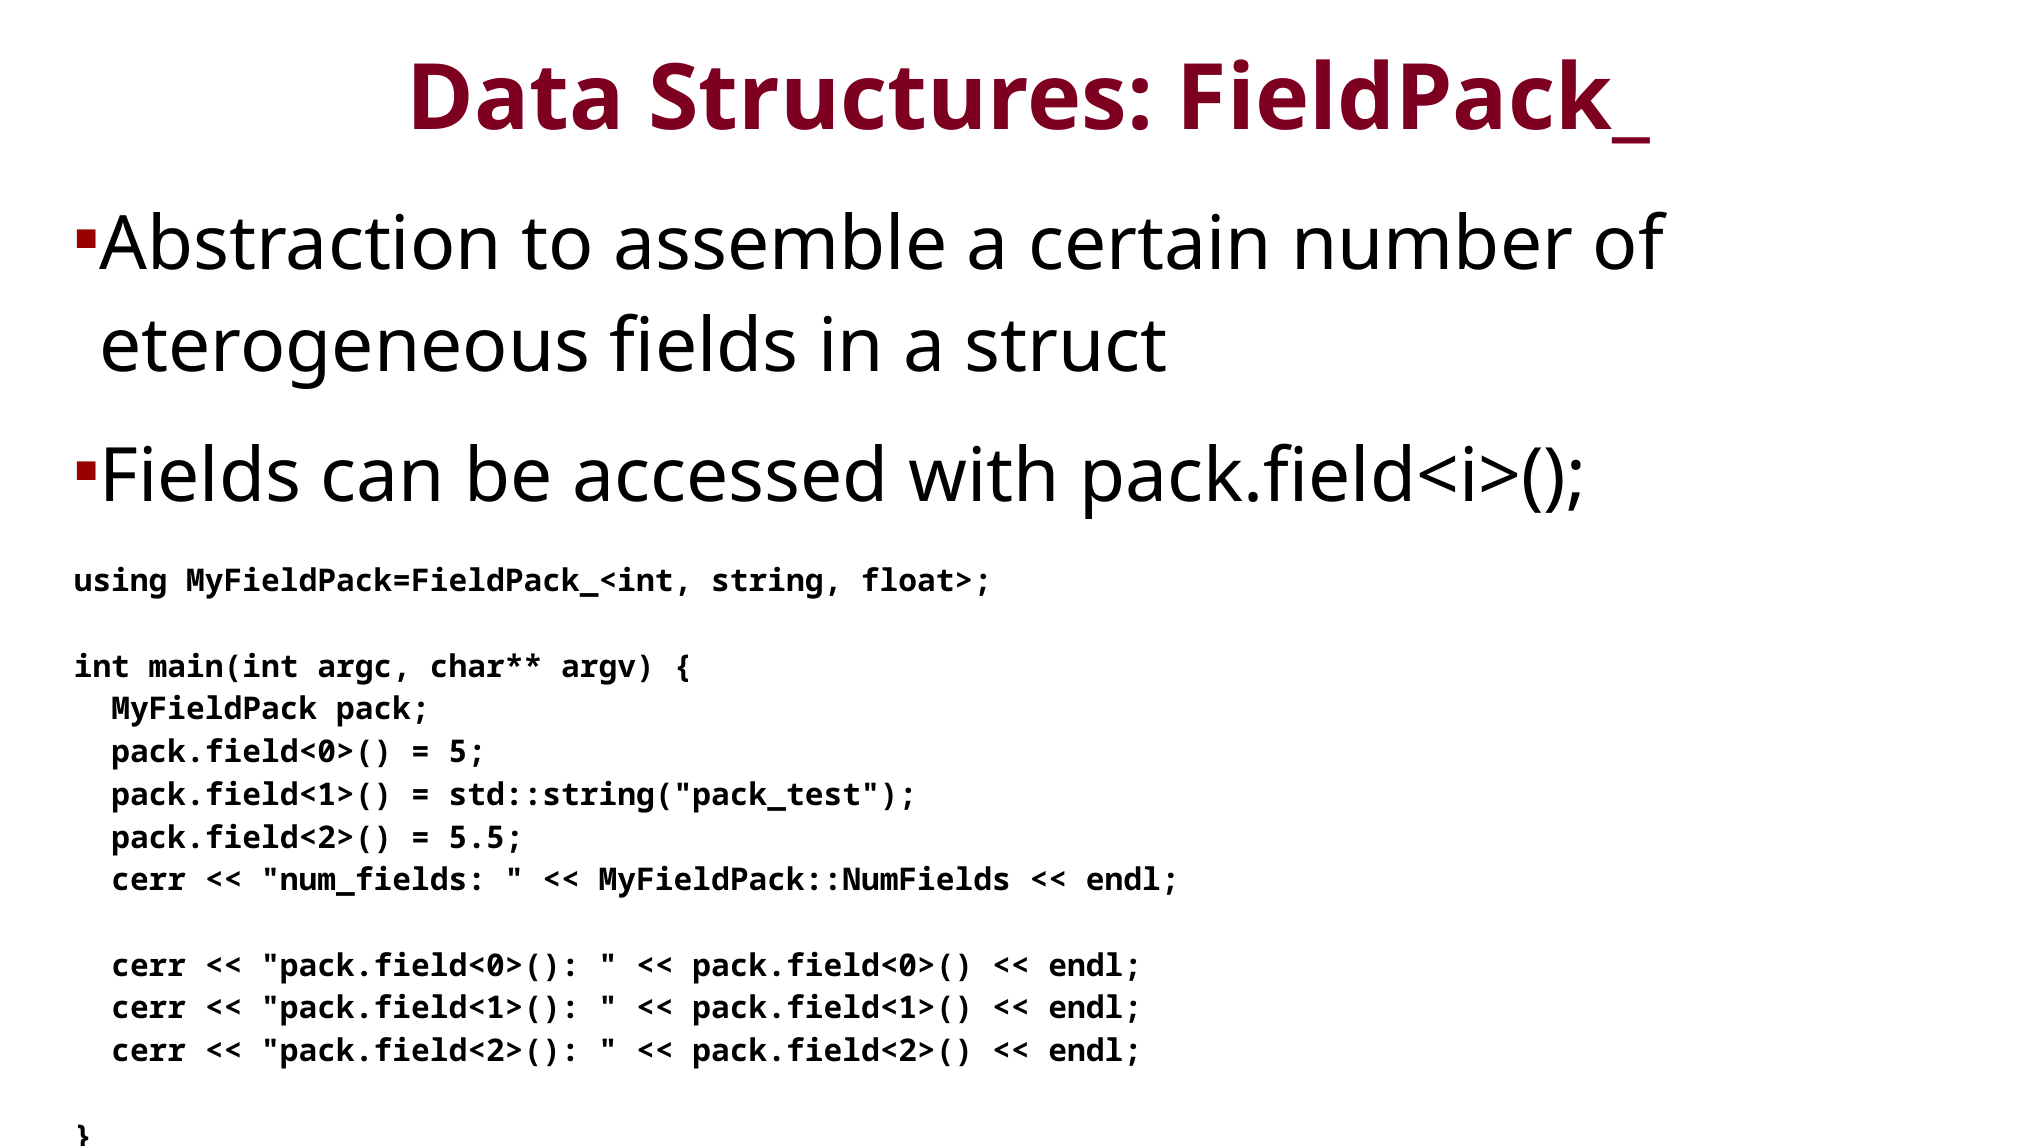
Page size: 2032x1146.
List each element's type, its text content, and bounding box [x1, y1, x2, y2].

text_box using MyFieldPack=FieldPack_<int, string, float>; int main(int argc, char** argv) { MyFieldPack pack; pack.field<0>() = 5; pack.field<1>() = std::string("pack_test"); pack.field<2>() = 5.5; cerr << "num_fields: " << MyFieldPack::NumFields << endl; cerr << "pack.field<0>(): " << pack.field<0>() << endl; cerr << "pack.field<1>(): " << pack.field<1>() << endl; cerr << "pack.field<2>(): " << pack.field<2>() << endl; } [59, 507, 1949, 1119]
title Data Structures: FieldPack_ [37, 10, 2020, 178]
list Abstraction to assemble a certain number of eterogeneous fields in a struct Fields can be accessed with pack.field<i>(); [59, 188, 1985, 1111]
